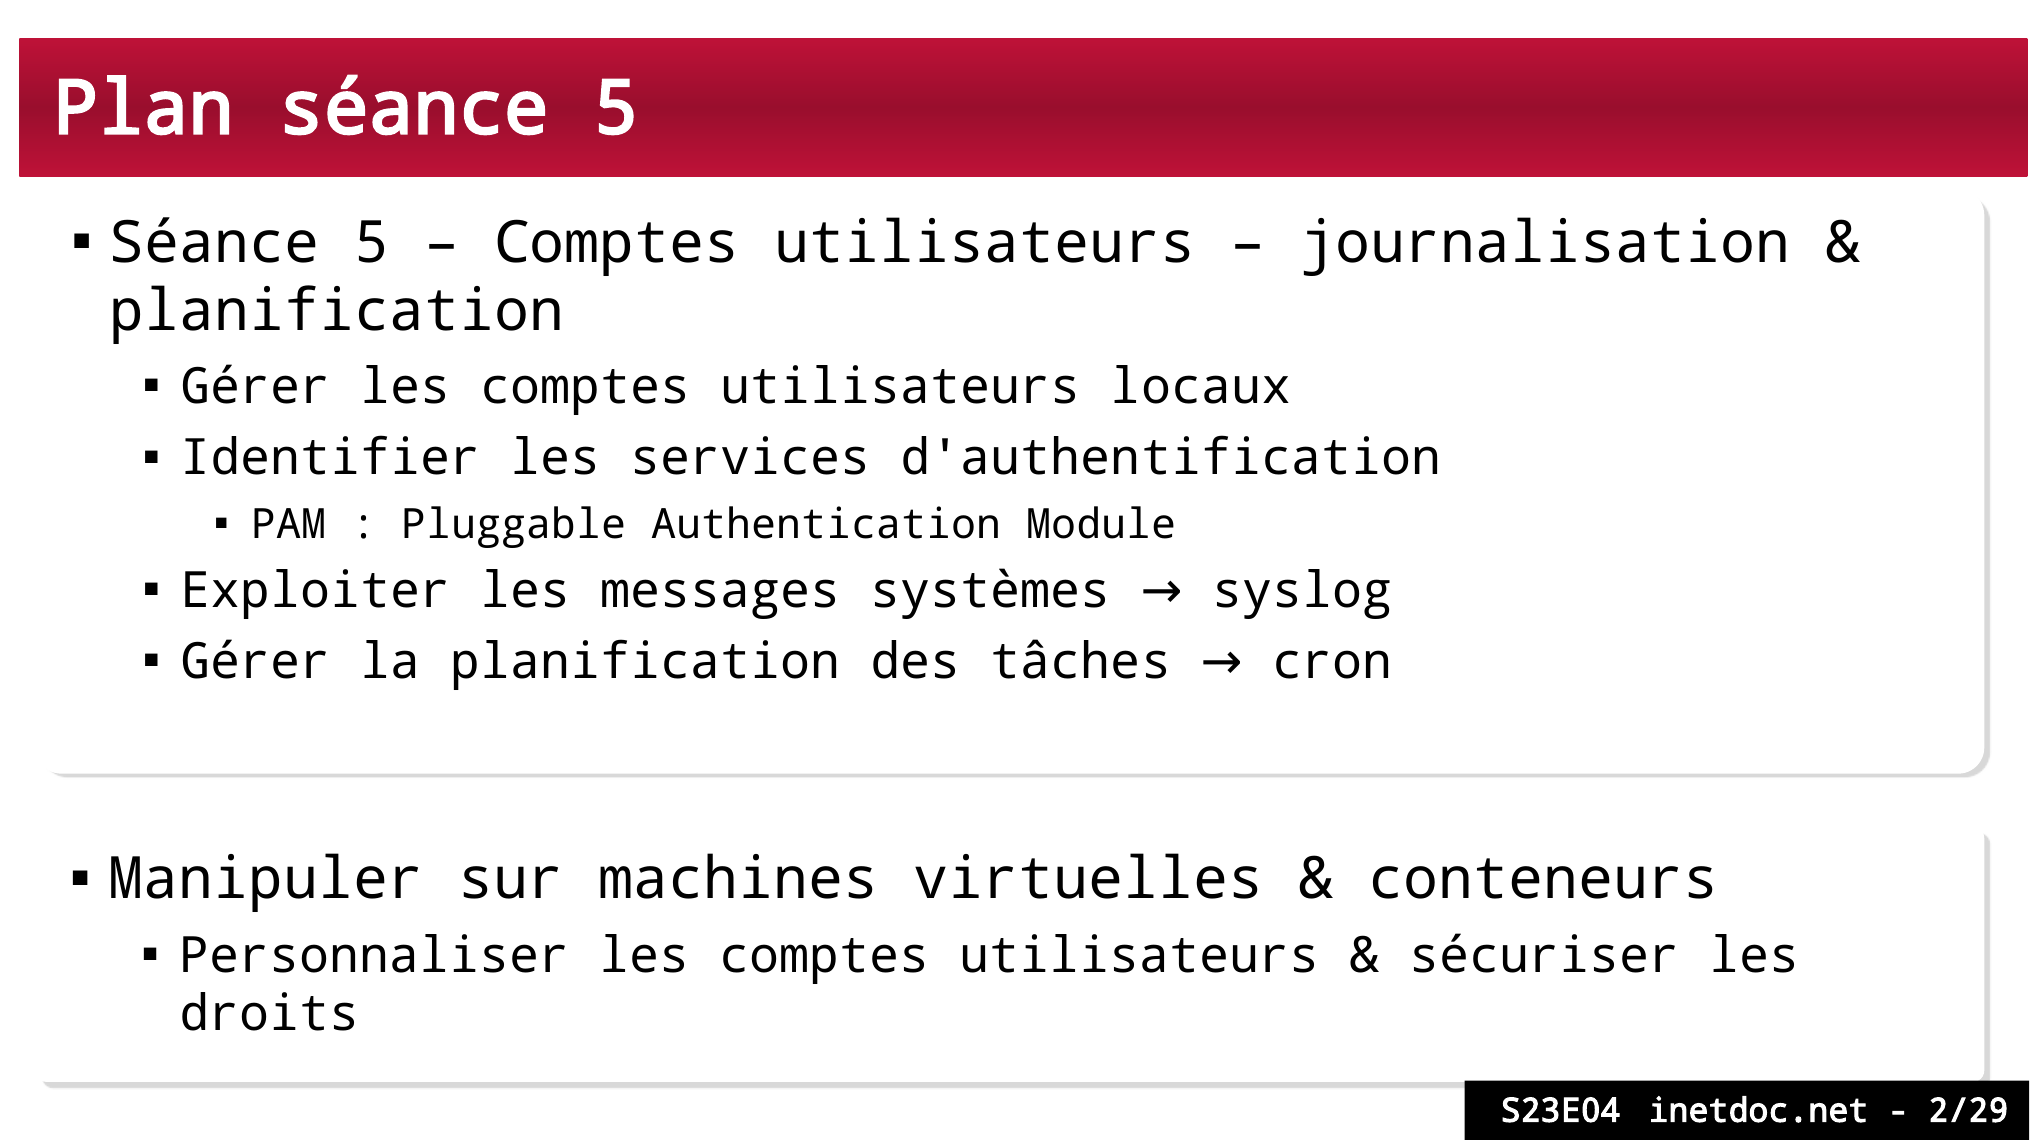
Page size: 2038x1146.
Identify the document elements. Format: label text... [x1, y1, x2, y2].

text_box Plan séance 5 [19, 38, 2028, 177]
text_box Séance 5 – Comptes utilisateurs – journalisation & planification Gérer les comptes utilisateurs locaux Identifier les services d'authentification PAM : Pluggable Authentication Module Exploiter les messages systèmes → syslog Gérer la planification des tâches → cron [35, 188, 1985, 774]
text_box S23E04 inetdoc.net - <numéro>/29 [1464, 1080, 2030, 1140]
text_box Manipuler sur machines virtuelles & conteneurs Personnaliser les comptes utilisateurs & sécuriser les droits [35, 826, 1985, 1082]
